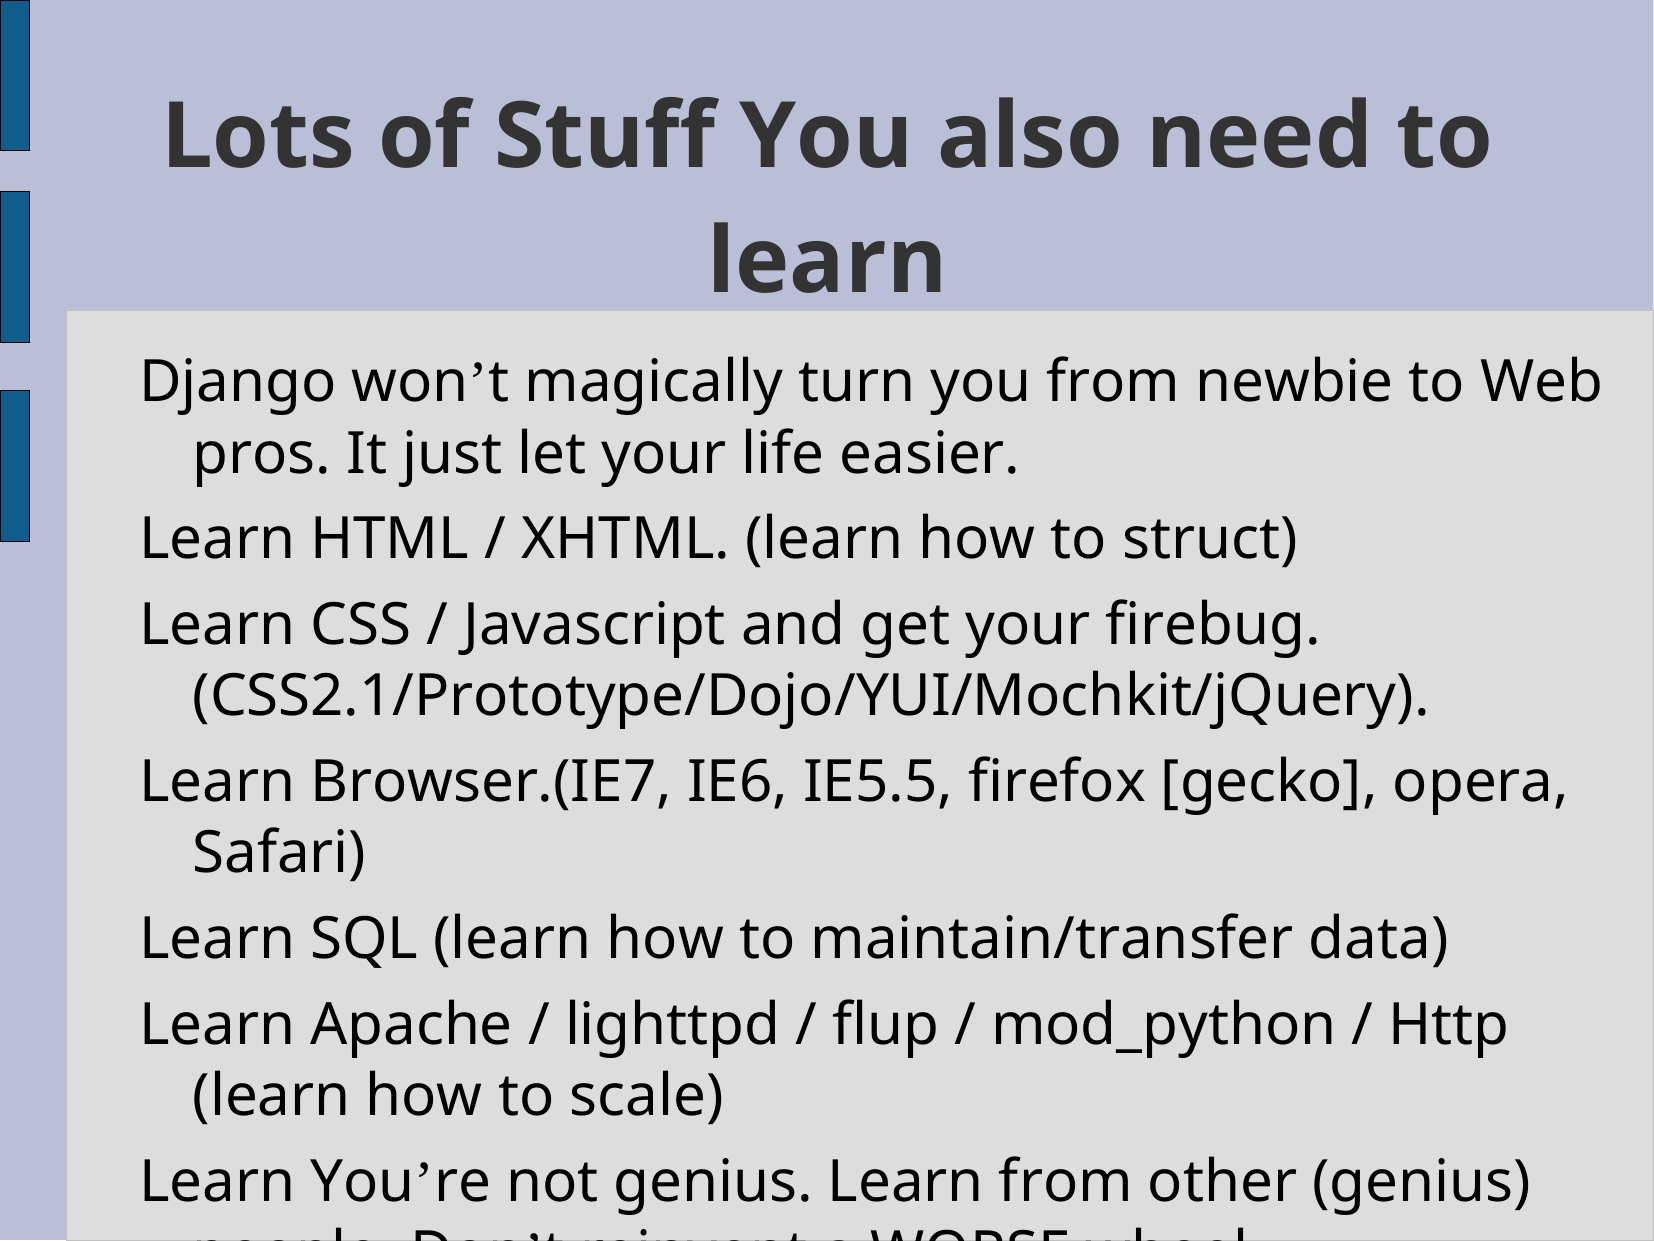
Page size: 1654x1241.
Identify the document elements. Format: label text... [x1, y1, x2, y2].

list Django won’t magically turn you from newbie to Web pros. It just let your life easier. Learn HTML / XHTML. (learn how to struct) Learn CSS / Javascript and get your firebug. (CSS2.1/Prototype/Dojo/YUI/Mochkit/jQuery). Learn Browser.(IE7, IE6, IE5.5, firefox [gecko], opera, Safari) Learn SQL (learn how to maintain/transfer data) Learn Apache / lighttpd / flup / mod_python / Http (learn how to scale) Learn You’re not genius. Learn from other (genius) people. Don’t reinvent a WORSE wheel. [121, 344, 1625, 1241]
title Lots of Stuff You also need to learn [121, 84, 1534, 305]
